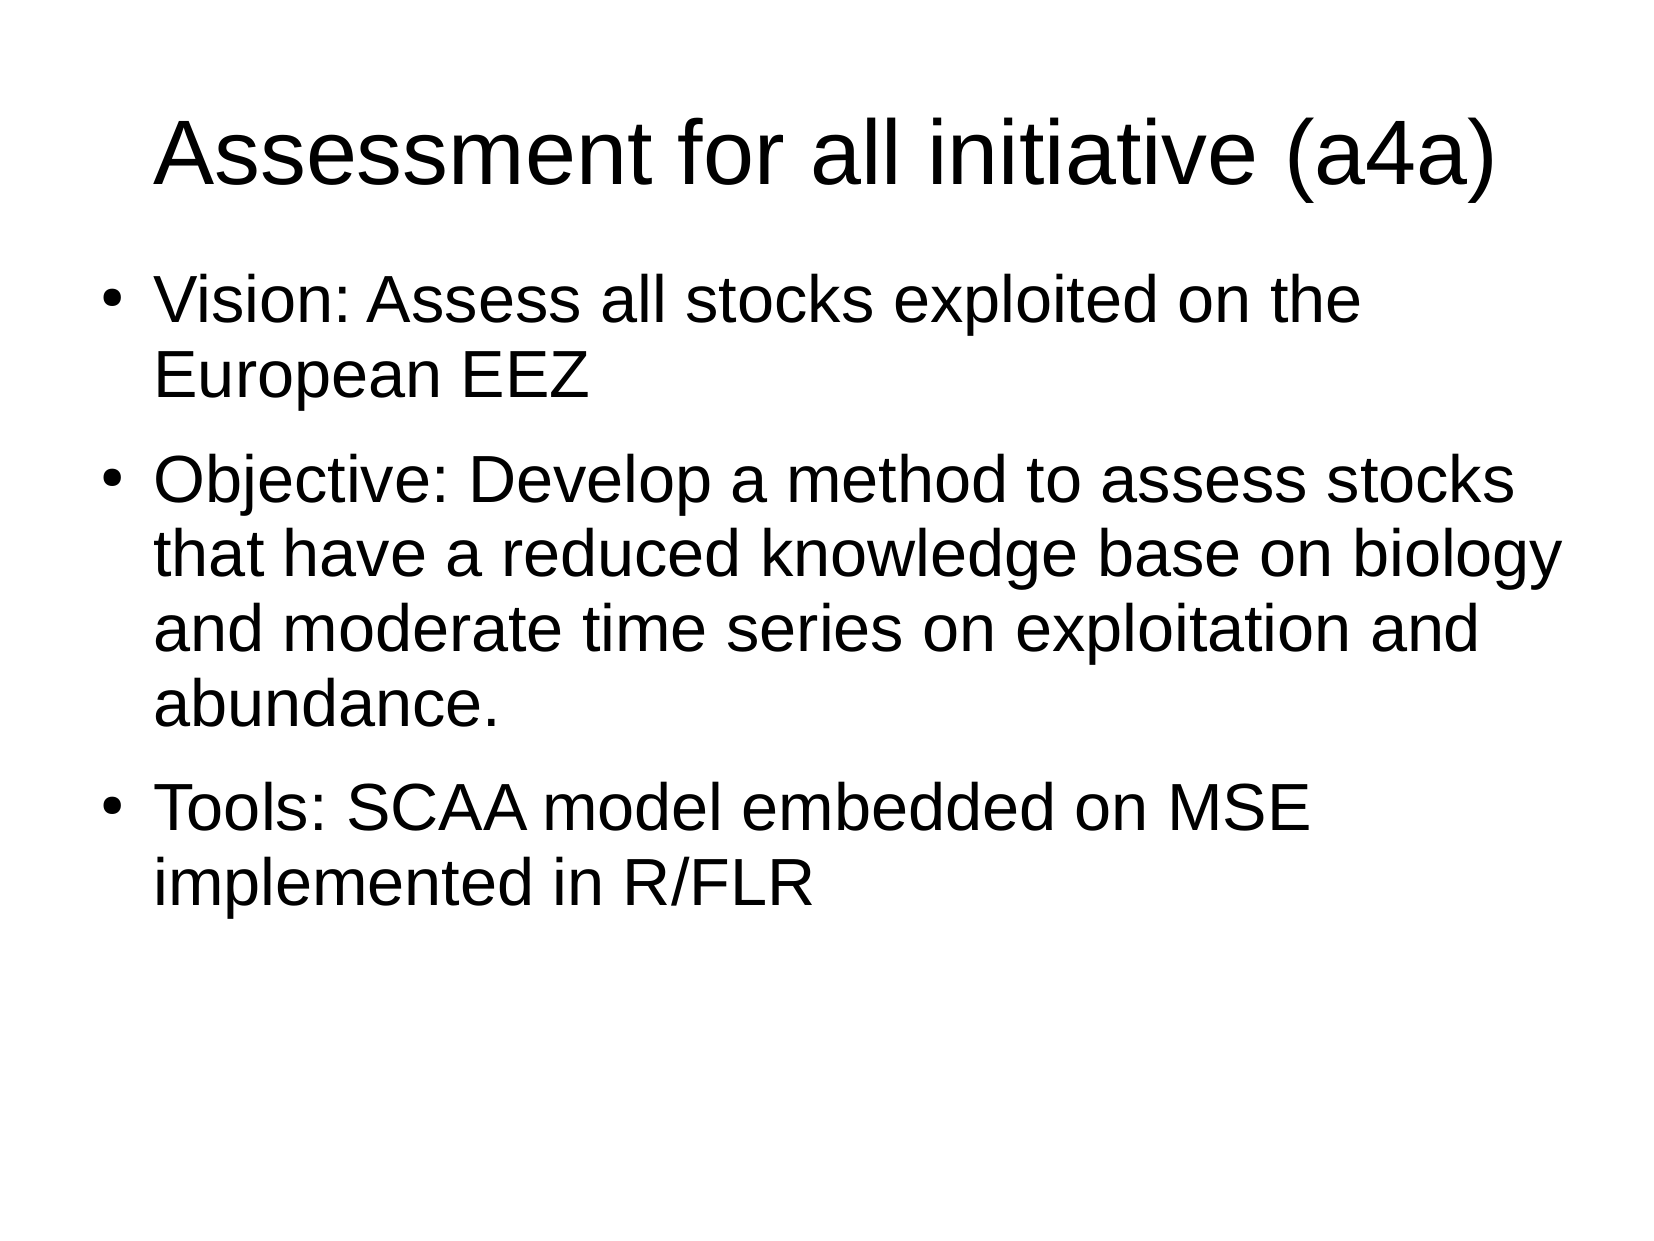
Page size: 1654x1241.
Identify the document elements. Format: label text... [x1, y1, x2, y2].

list Vision: Assess all stocks exploited on the European EEZ Objective: Develop a method to assess stocks that have a reduced knowledge base on biology and moderate time series on exploitation and abundance. Tools: SCAA model embedded on MSE implemented in R/FLR [82, 262, 1571, 1201]
title Assessment for all initiative (a4a) [82, 49, 1571, 257]
